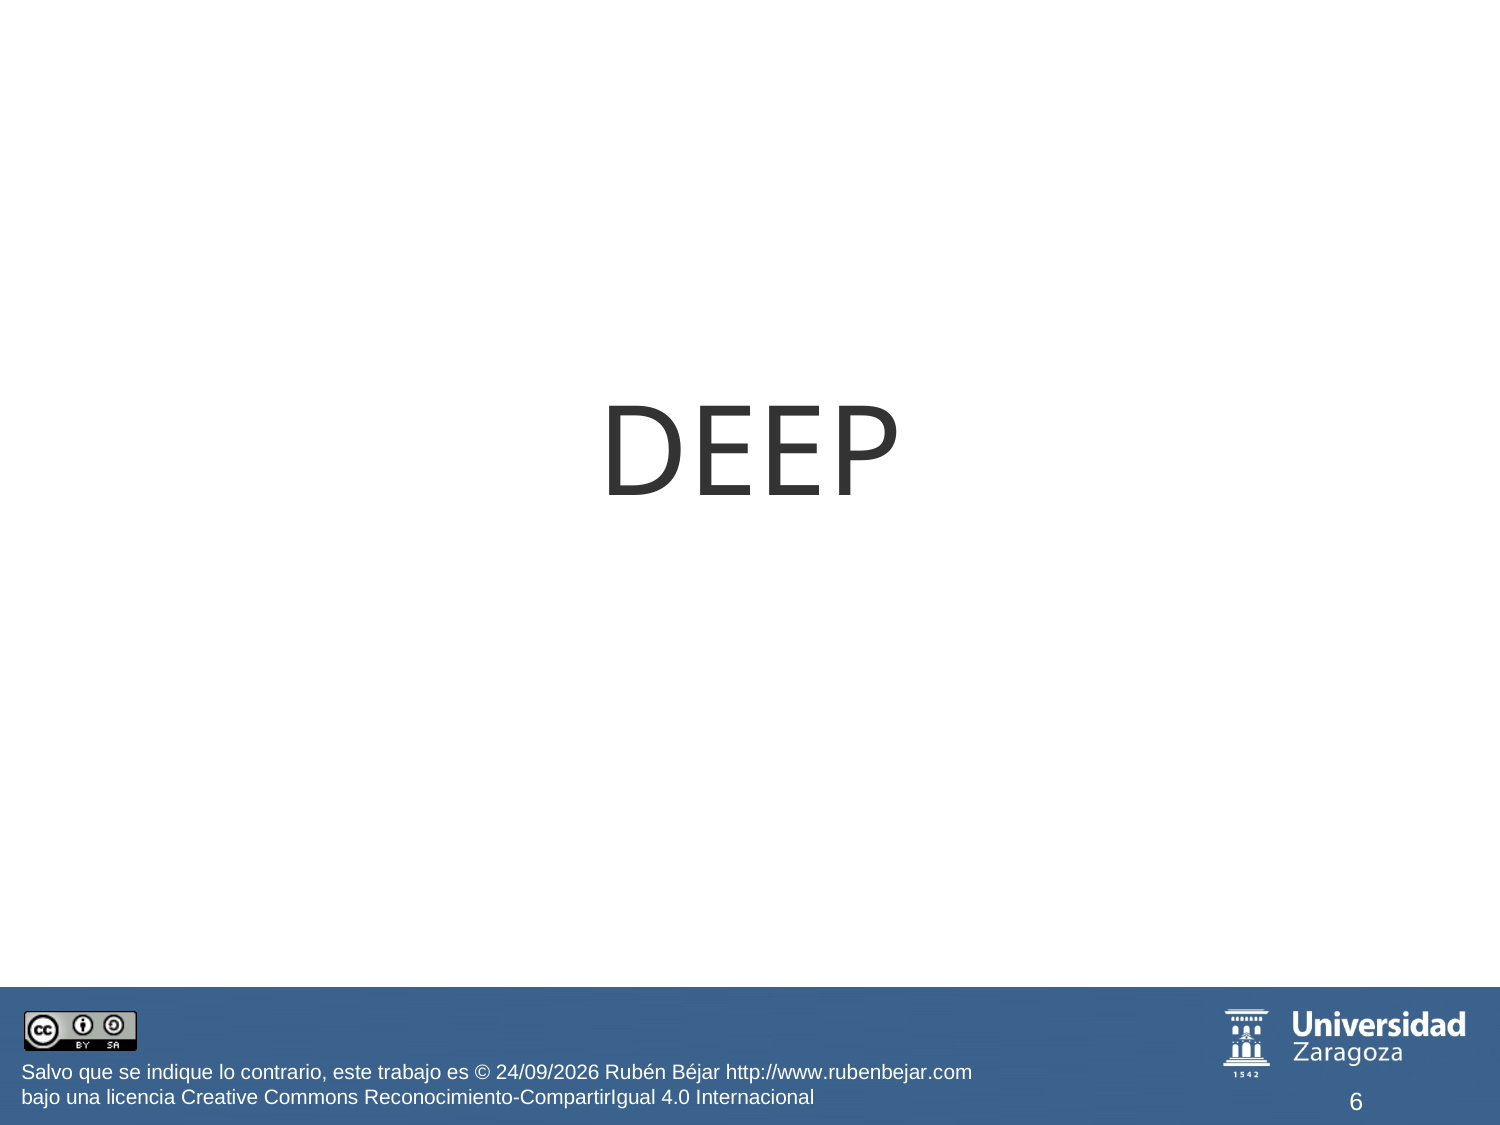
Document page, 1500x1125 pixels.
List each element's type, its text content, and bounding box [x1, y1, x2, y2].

text_box DEEP [169, 307, 1331, 585]
picture [0, 987, 1500, 1125]
